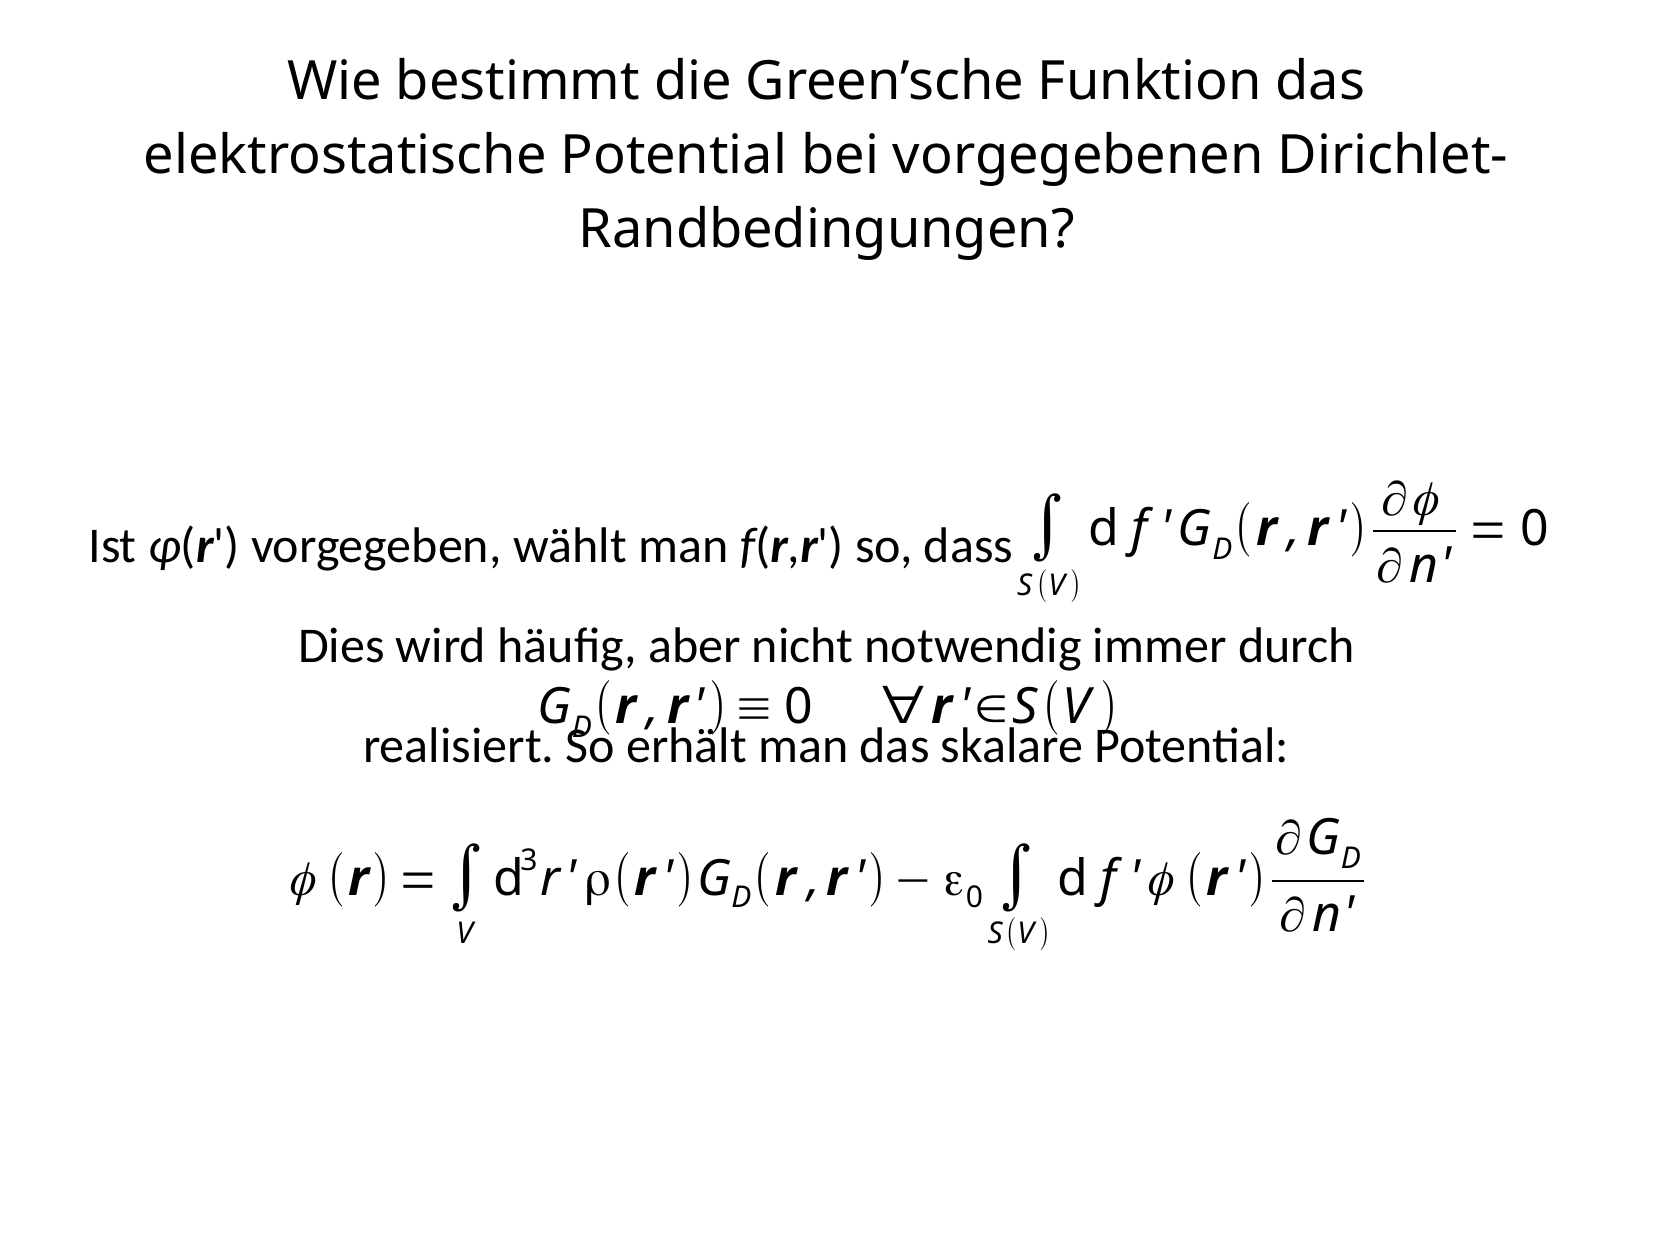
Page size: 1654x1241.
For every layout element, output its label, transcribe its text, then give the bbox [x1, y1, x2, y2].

subtitle Ist φ(r') vorgegeben, wählt man f(r,r') so, dass Dies wird häufig, aber nicht notwendig immer durch realisiert. So erhält man das skalare Potential: [82, 290, 1571, 1010]
title Wie bestimmt die Green’sche Funktion das elektrostatische Potential bei vorgegebenen Dirichlet-Randbedingungen? [82, 49, 1571, 257]
chart [1010, 478, 1553, 603]
chart [531, 677, 1123, 747]
chart [281, 807, 1373, 952]
